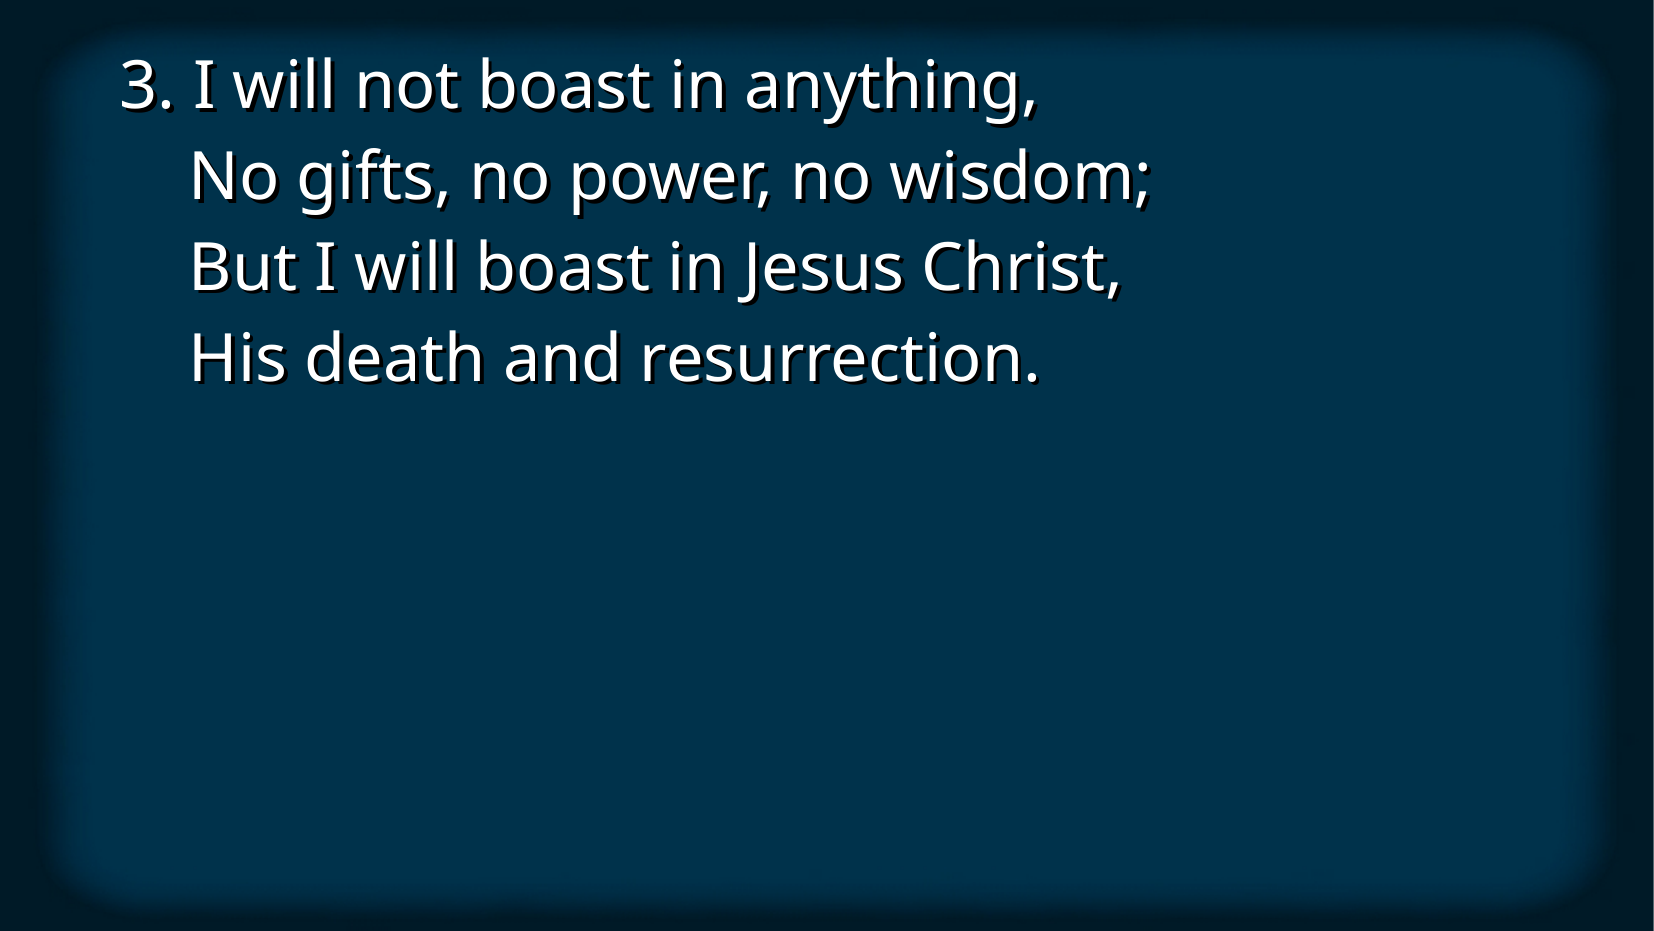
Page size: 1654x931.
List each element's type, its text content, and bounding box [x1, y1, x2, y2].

picture [0, 0, 1654, 931]
text_box 3. I will not boast in anything, No gifts, no power, no wisdom; But I will boast in Jesus Christ, His death and resurrection. [105, 30, 1561, 400]
